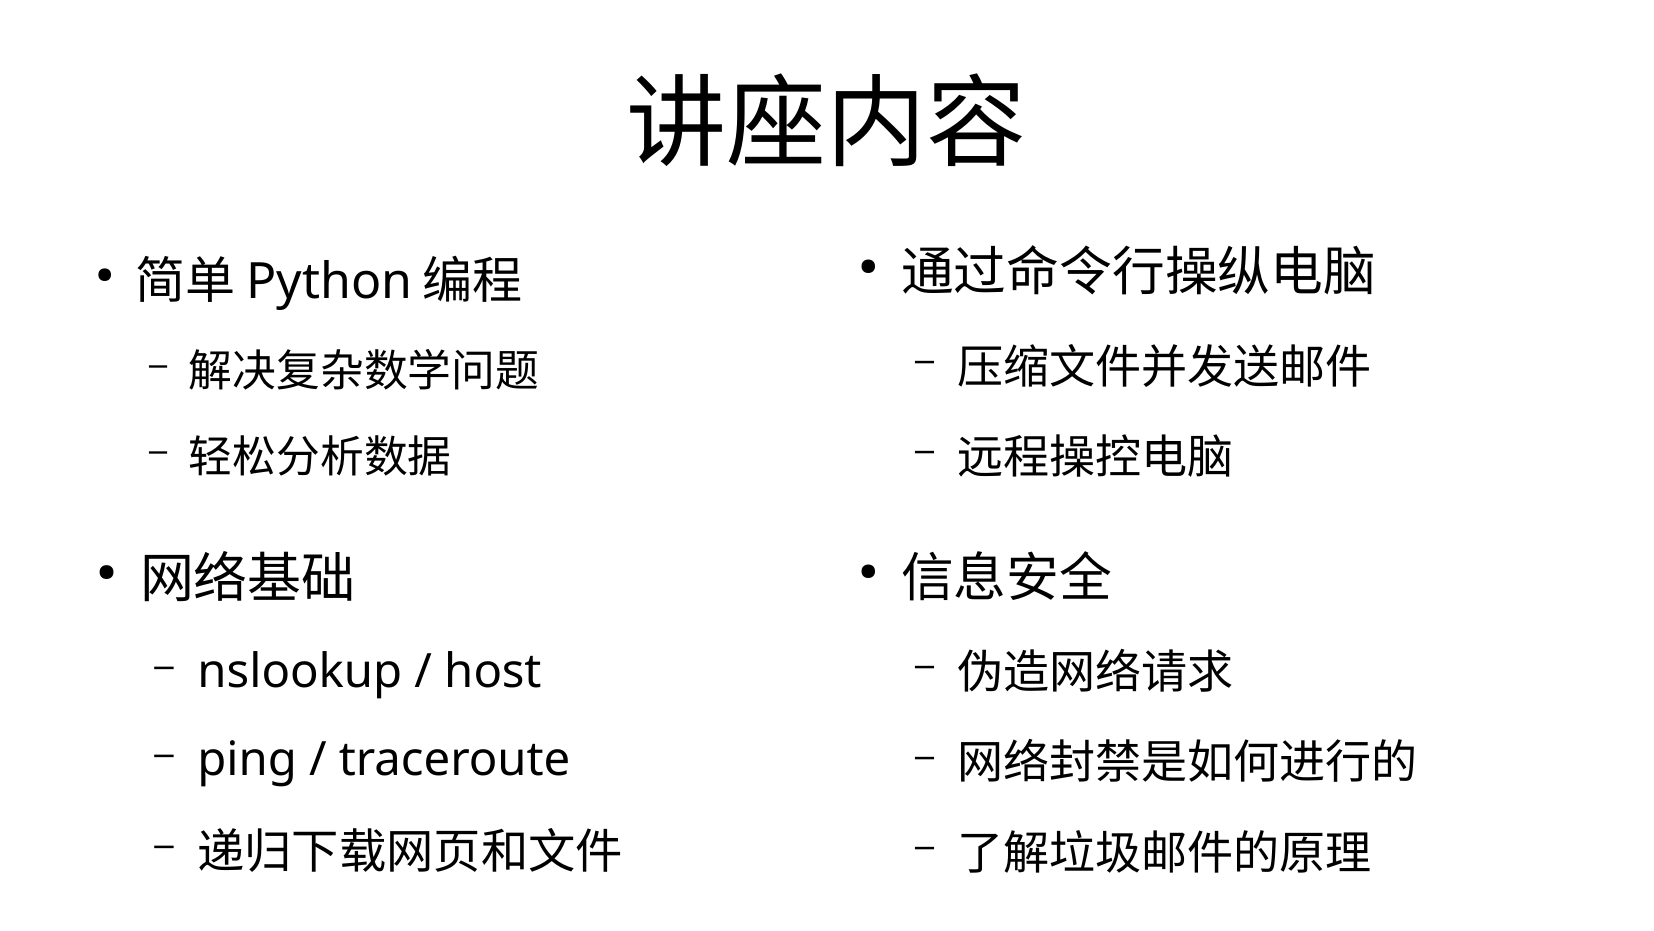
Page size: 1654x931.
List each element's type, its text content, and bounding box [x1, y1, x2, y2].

list 通过命令行操纵电脑 压缩文件并发送邮件 远程操控电脑 [845, 229, 1572, 487]
title 讲座内容 [82, 37, 1571, 193]
list 网络基础 nslookup / host ping / traceroute 递归下载网页和文件 [82, 534, 809, 886]
list 信息安全 伪造网络请求 网络封禁是如何进行的 了解垃圾邮件的原理 [845, 534, 1572, 886]
list 简单Python编程 解决复杂数学问题 轻松分析数据 [82, 229, 809, 487]
